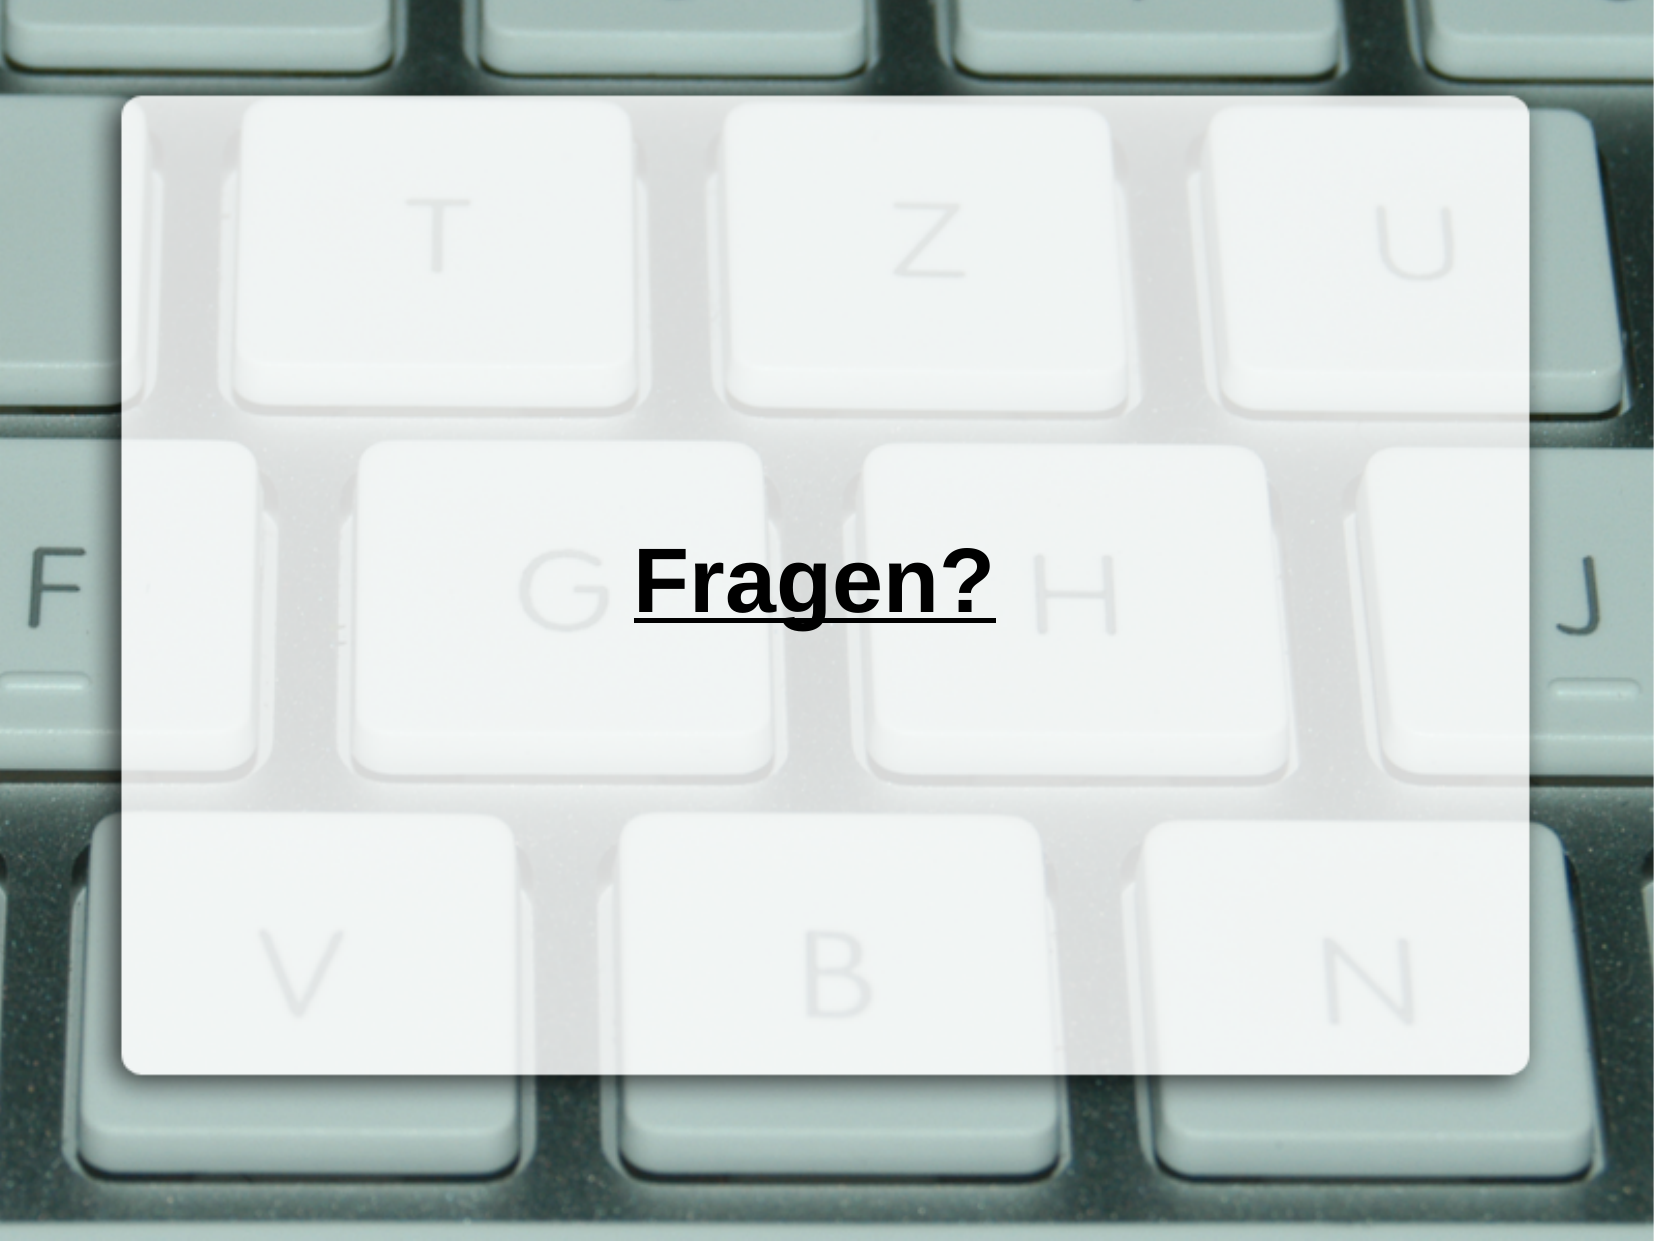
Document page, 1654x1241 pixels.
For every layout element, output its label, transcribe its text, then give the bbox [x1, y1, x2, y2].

picture [0, 0, 1654, 1241]
title Fragen? [129, 472, 1500, 680]
